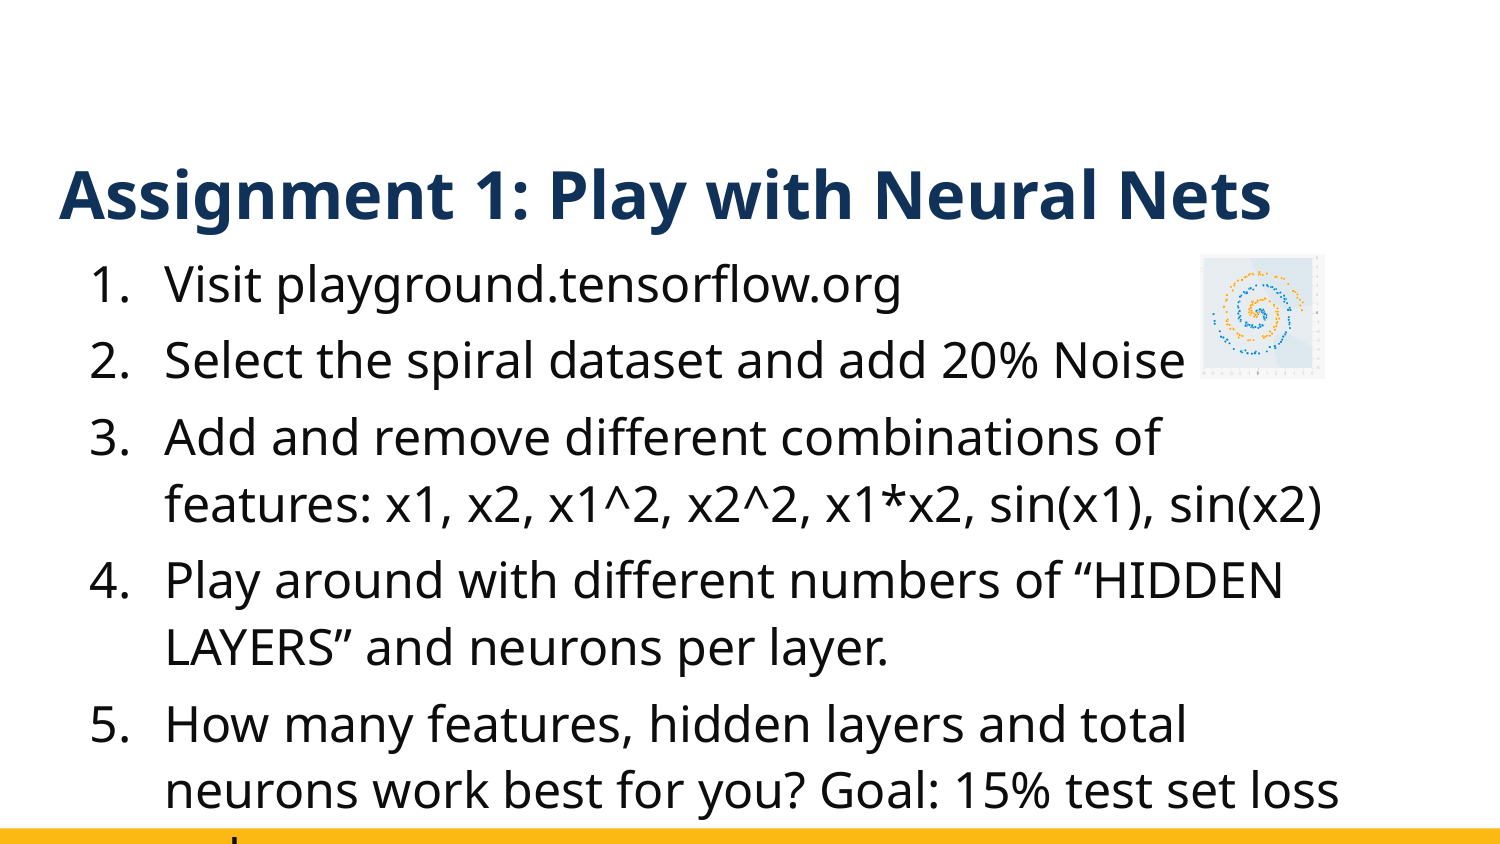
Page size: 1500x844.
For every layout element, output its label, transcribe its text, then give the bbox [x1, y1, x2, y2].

text_box Visit playground.tensorflow.org Select the spiral dataset and add 20% Noise Add and remove different combinations of features: x1, x2, x1^2, x2^2, x1*x2, sin(x1), sin(x2) Play around with different numbers of “HIDDEN LAYERS” and neurons per layer. How many features, hidden layers and total neurons work best for you? Goal: 15% test set loss or less. [74, 161, 1372, 579]
picture [1200, 254, 1325, 379]
text_box Assignment 1: Play with Neural Nets [45, 0, 1470, 240]
